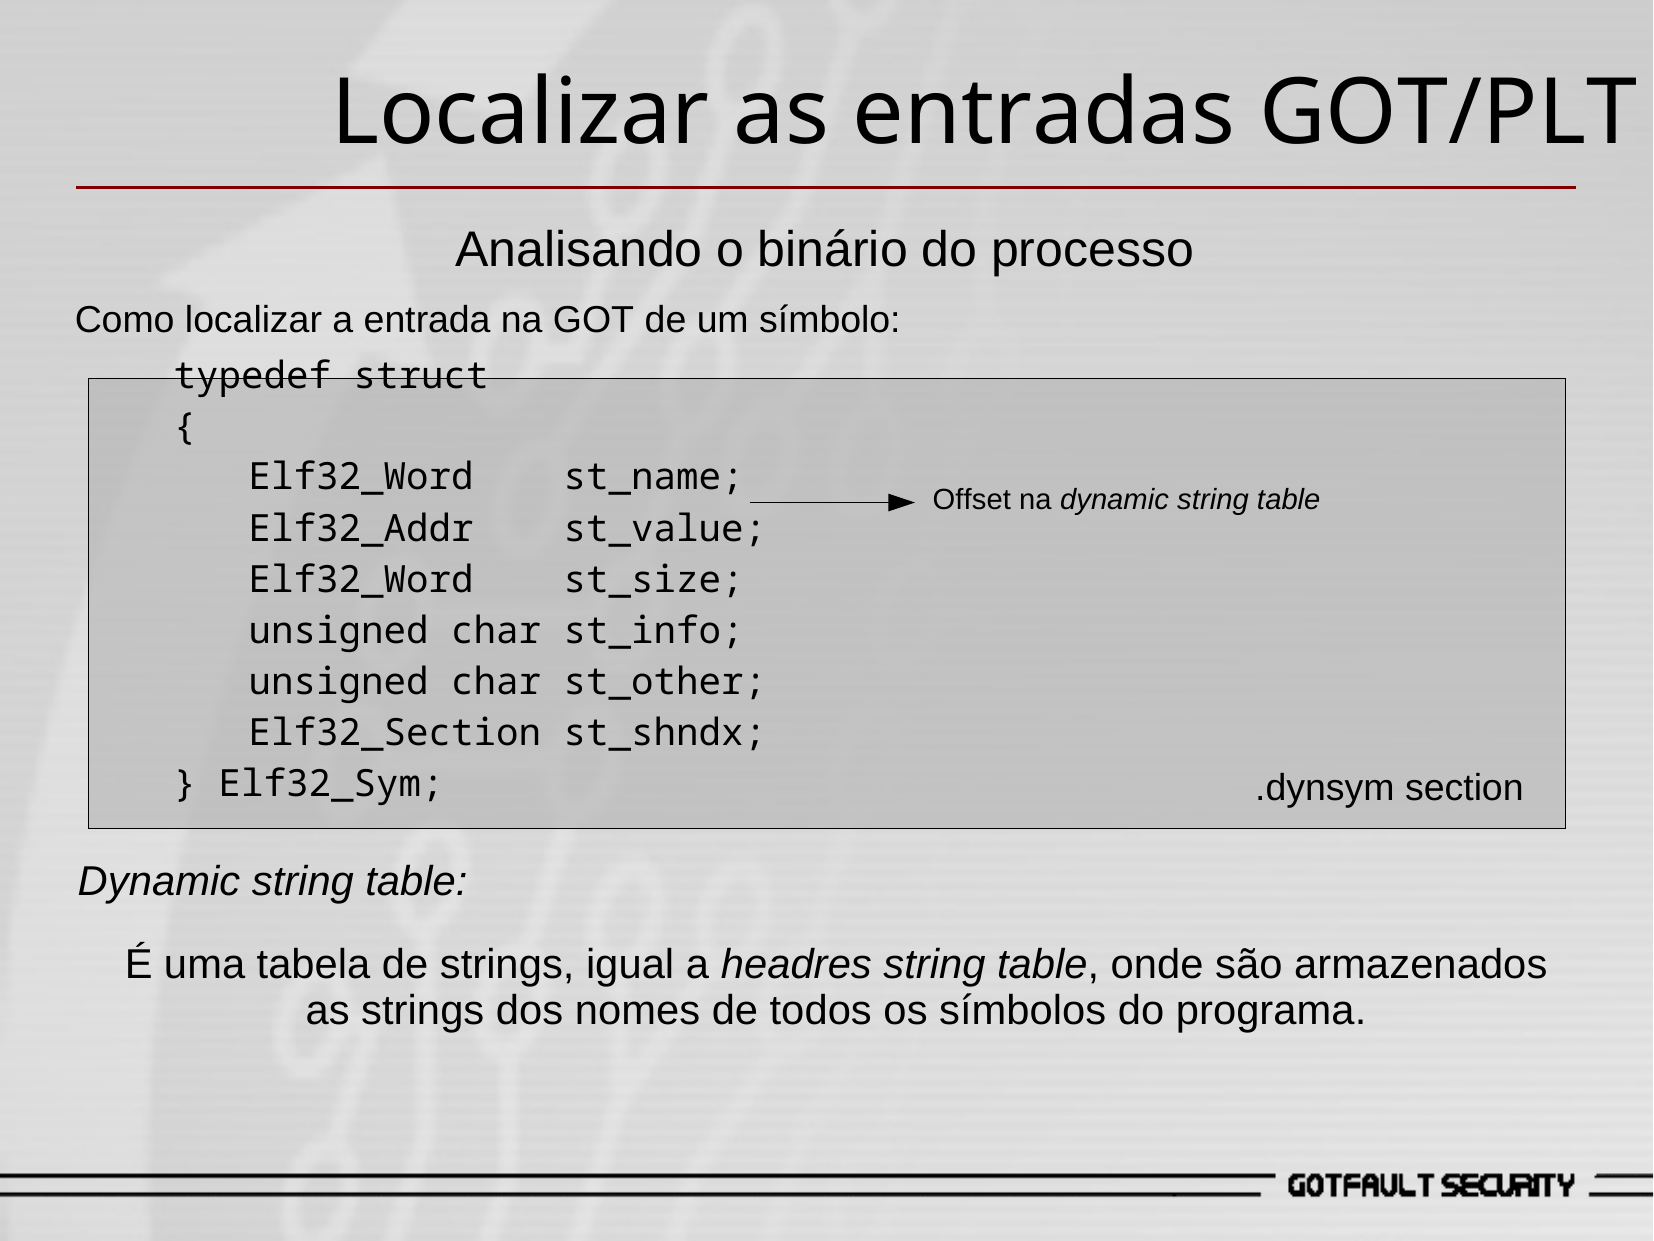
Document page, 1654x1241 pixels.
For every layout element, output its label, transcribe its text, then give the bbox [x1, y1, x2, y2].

text_box É uma tabela de strings, igual a headres string table, onde são armazenados as strings dos nomes de todos os símbolos do programa. [105, 937, 1568, 1049]
text_box Analisando o binário do processo [52, 213, 1598, 291]
text_box Dynamic string table: [67, 855, 661, 914]
picture [0, 0, 1654, 1241]
text_box Como localizar a entrada na GOT de um símbolo: [60, 291, 1156, 353]
text_box typedef struct { Elf32_Word st_name; Elf32_Addr st_value; Elf32_Word st_size; unsigned char st_info; unsigned char st_other; Elf32_Section st_shndx; } Elf32_Sym; [88, 378, 1566, 829]
text_box .dynsym section [1245, 763, 1538, 841]
text_box Offset na dynamic string table [922, 480, 1373, 524]
text_box Localizar as entradas GOT/PLT [15, 37, 1653, 196]
